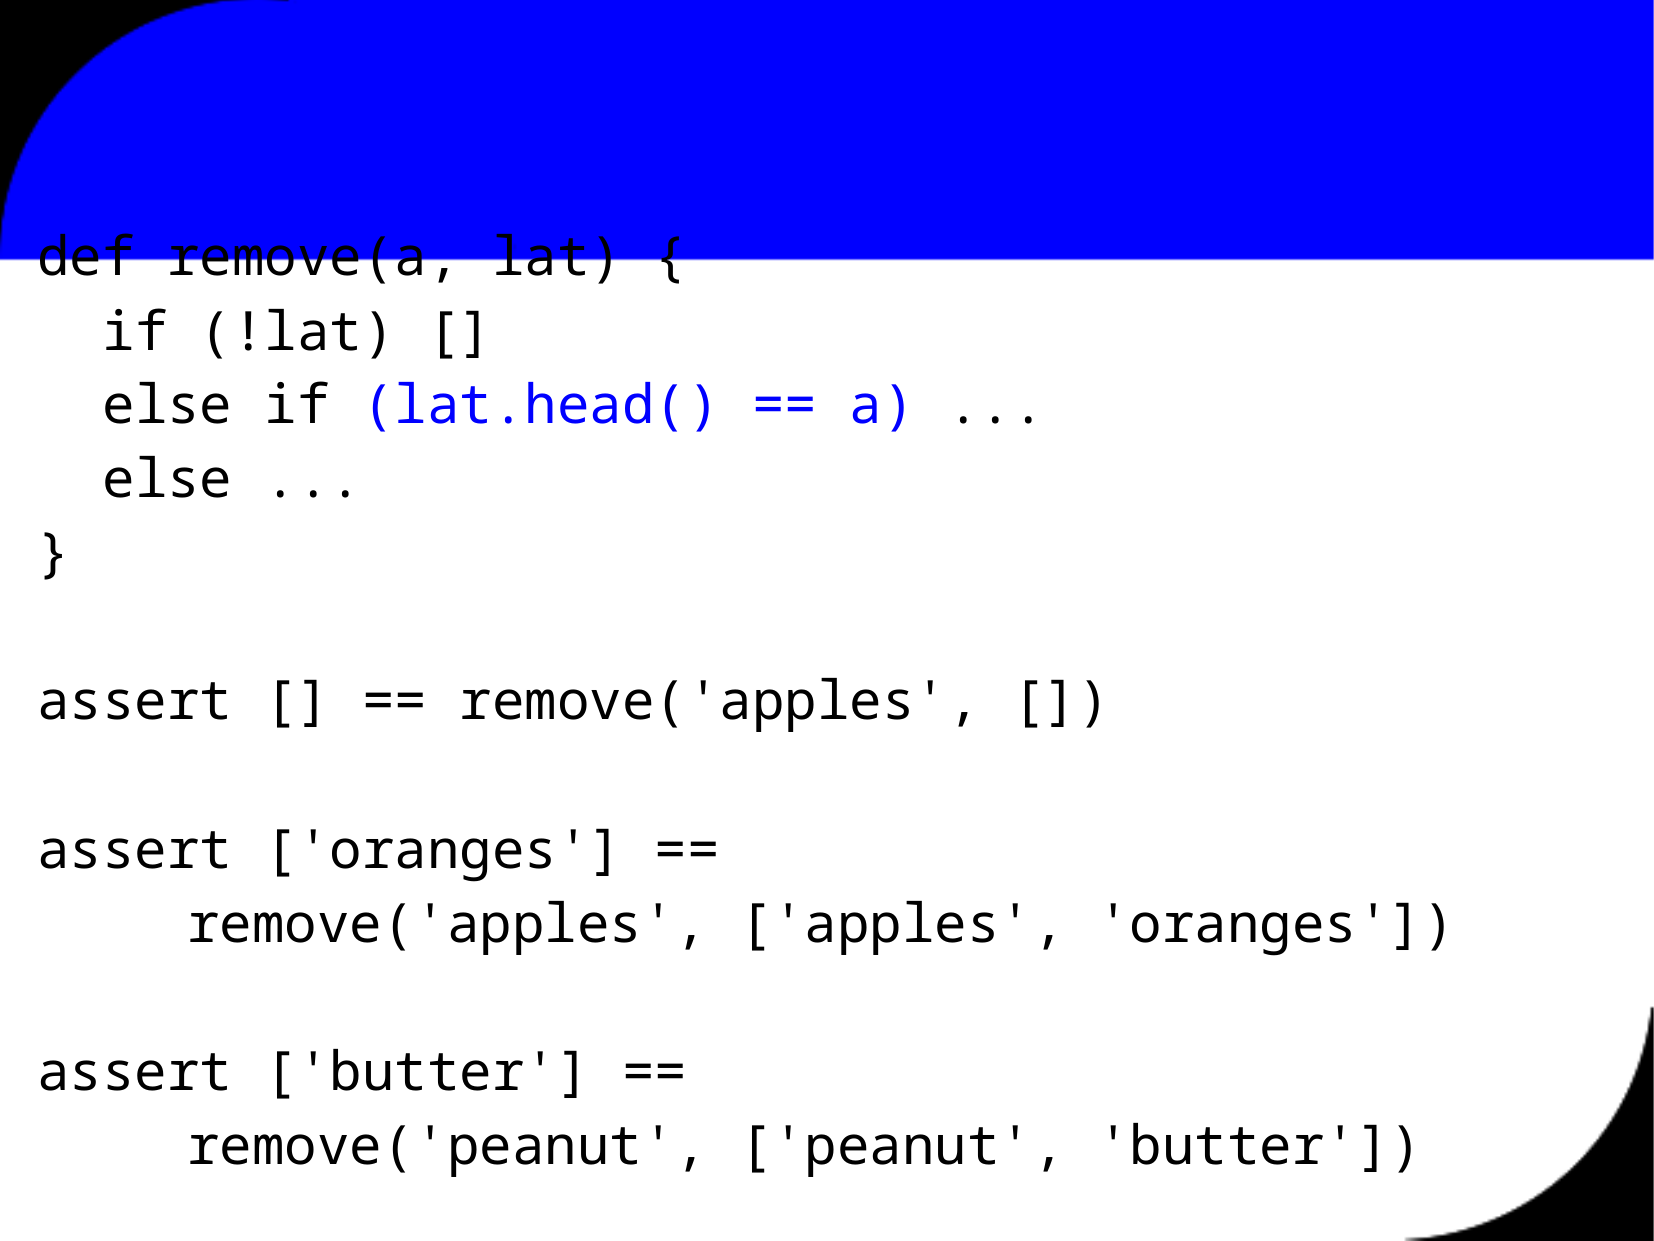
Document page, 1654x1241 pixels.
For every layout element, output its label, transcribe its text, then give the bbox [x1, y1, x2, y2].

subtitle def remove(a, lat) { if (!lat) [] else if (lat.head() == a) ... else ... } assert [] == remove('apples', []) assert ['oranges'] == remove('apples', ['apples', 'oranges']) assert ['butter'] == remove('peanut', ['peanut', 'butter']) [37, 279, 1613, 1119]
picture [0, 0, 1654, 1241]
